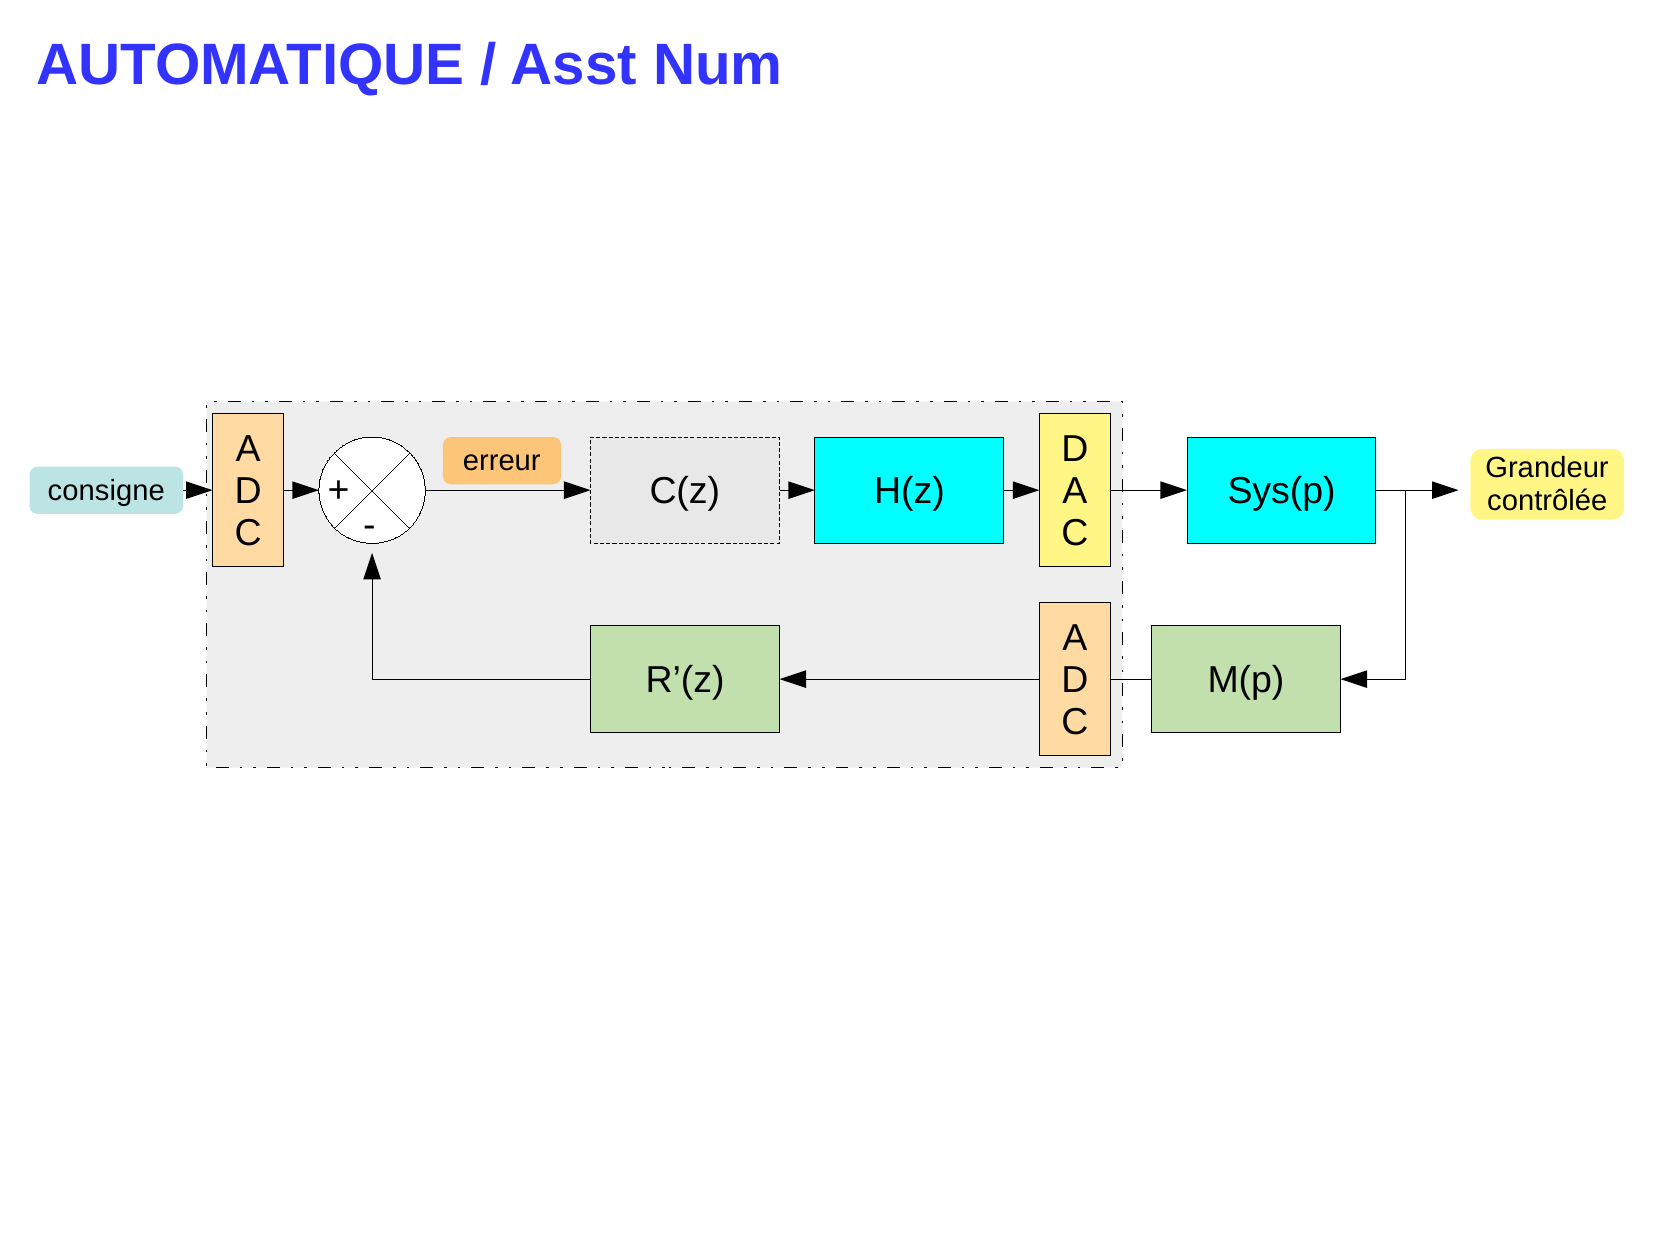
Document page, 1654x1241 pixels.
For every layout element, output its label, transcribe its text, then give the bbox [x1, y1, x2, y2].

text_box Sys(p) [1187, 437, 1376, 544]
text_box + [312, 460, 361, 518]
text_box [206, 401, 1123, 679]
text_box - [348, 496, 396, 553]
text_box H(z) [814, 437, 1004, 544]
text_box D A C [1039, 413, 1111, 567]
text_box M(p) [1151, 625, 1341, 733]
text_box [206, 491, 1123, 768]
text_box erreur [442, 437, 562, 485]
text_box A D C [212, 413, 284, 567]
text_box consigne [29, 466, 184, 514]
text_box C(z) [590, 437, 780, 544]
text_box A D C [1039, 602, 1111, 756]
text_box R’(z) [590, 625, 780, 733]
text_box Grandeur contrôlée [1470, 448, 1625, 520]
text_box AUTOMATIQUE / Asst Num [21, 23, 798, 170]
